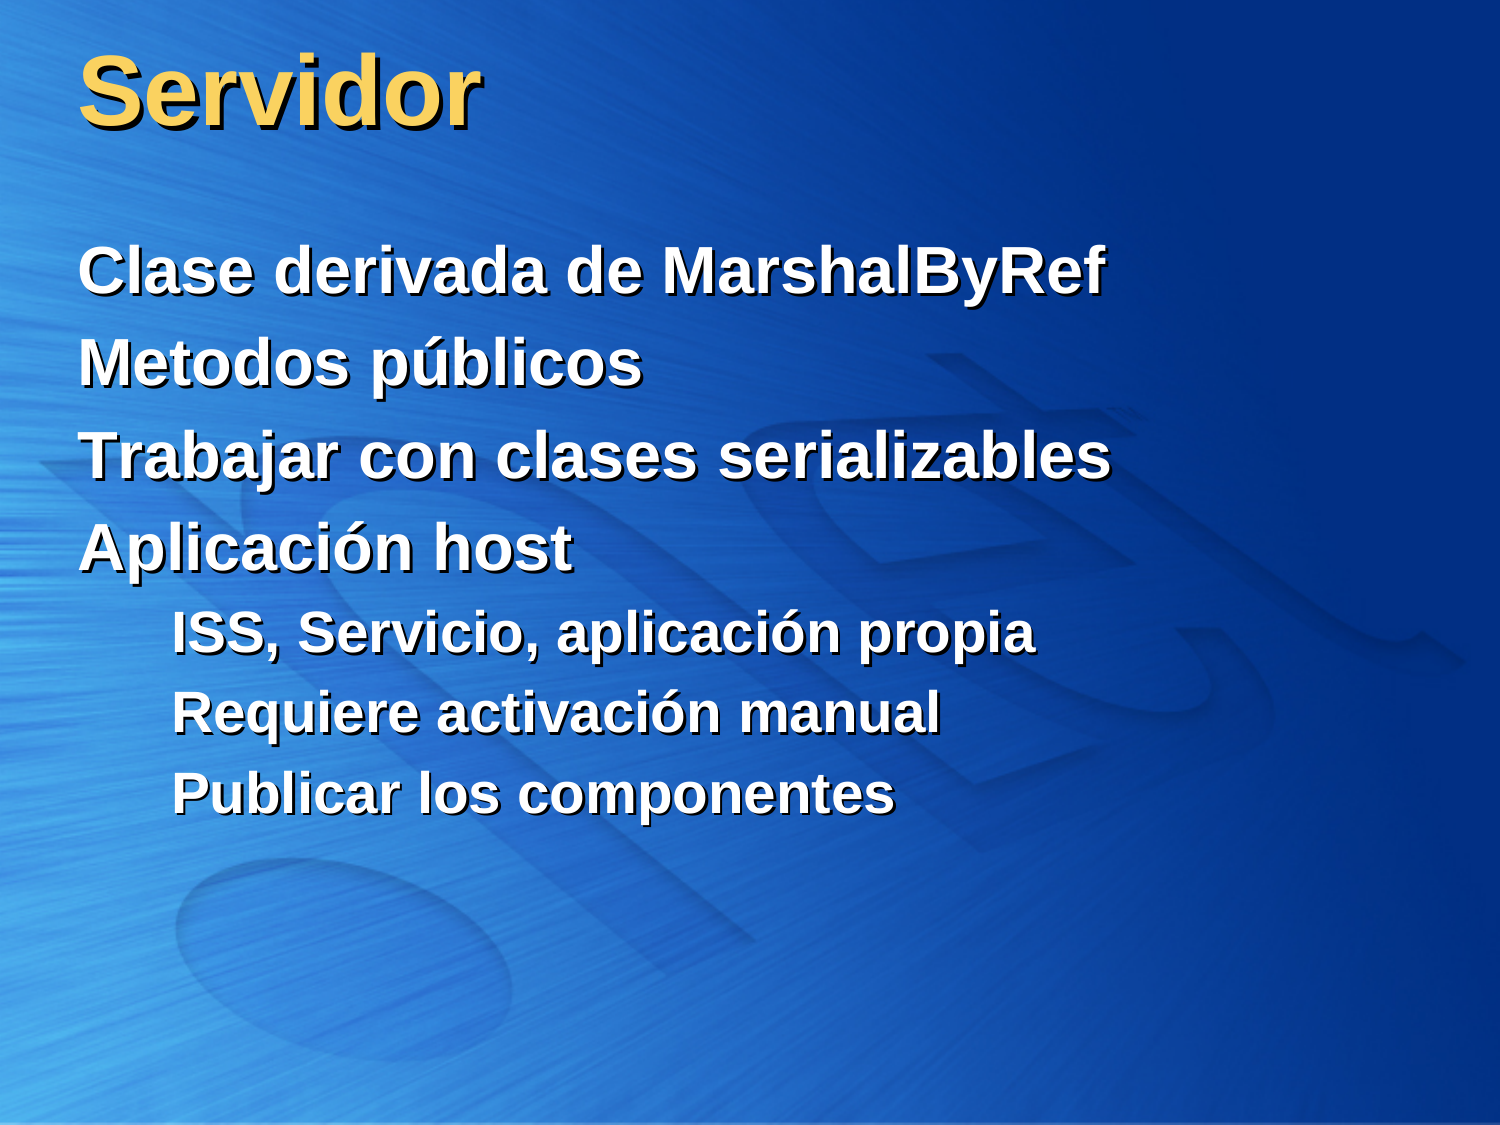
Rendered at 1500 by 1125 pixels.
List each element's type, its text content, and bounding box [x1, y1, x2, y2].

title Servidor [62, 37, 1469, 165]
list Clase derivada de MarshalByRef Metodos públicos Trabajar con clases serializables Aplicación host ISS, Servicio, aplicación propia Requiere activación manual Publicar los componentes [62, 232, 1470, 860]
picture [0, 0, 1500, 1125]
